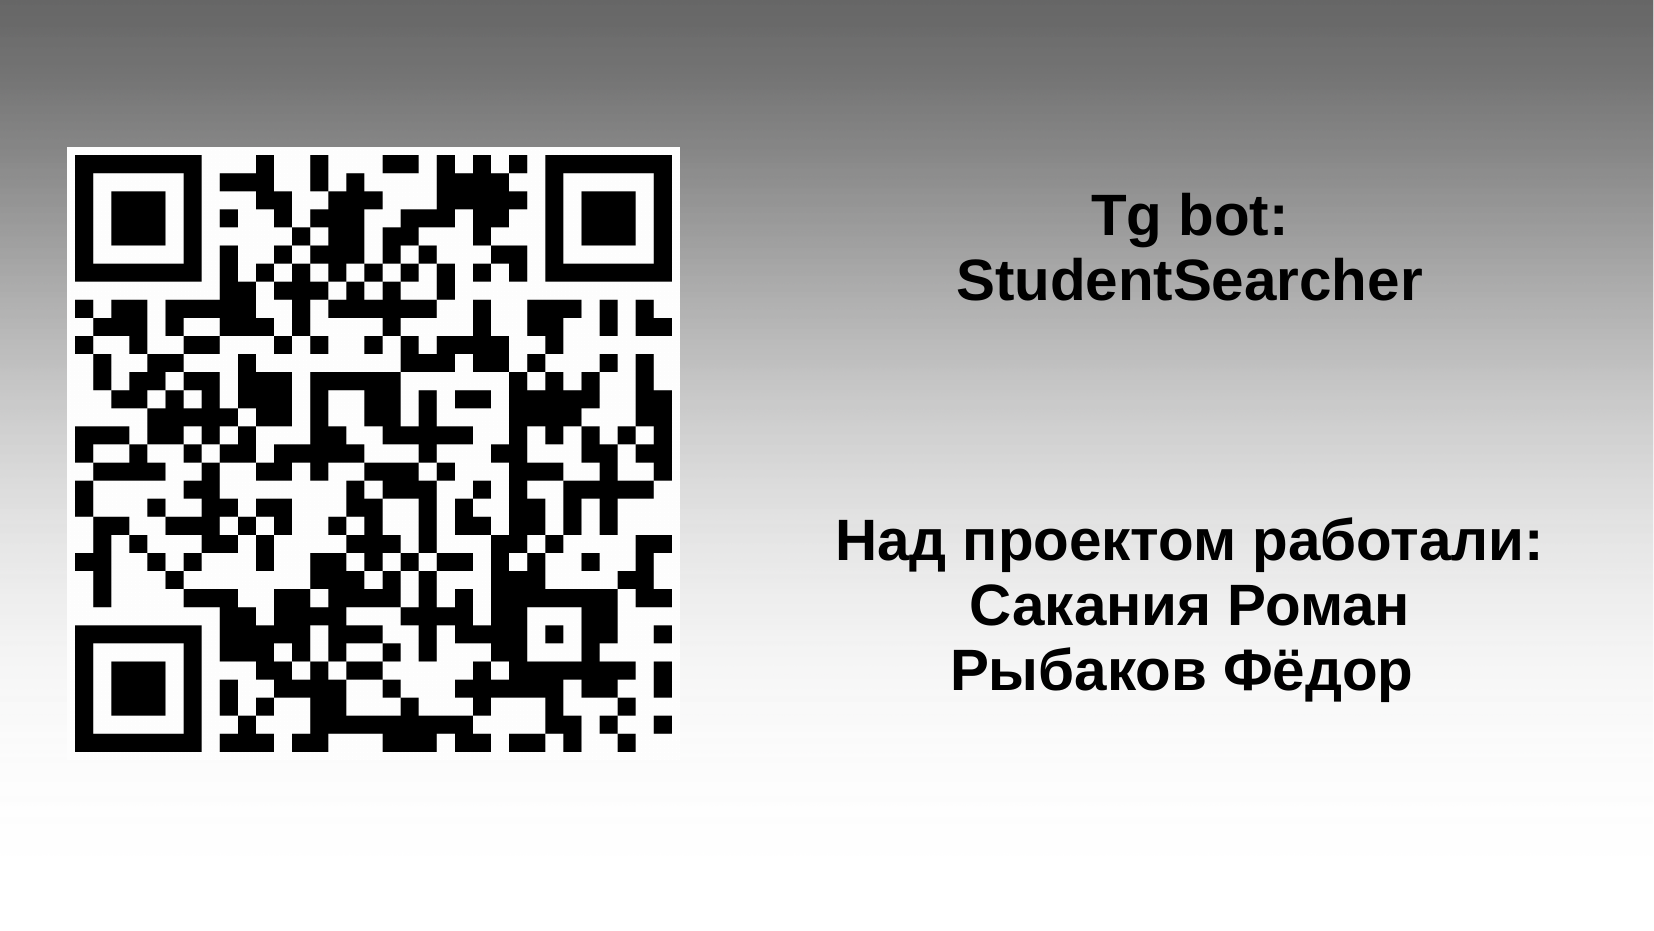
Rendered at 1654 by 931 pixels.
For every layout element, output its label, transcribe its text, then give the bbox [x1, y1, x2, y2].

picture [0, 0, 1654, 931]
title Tg bot: StudentSearcher Над проектом работали: Сакания Роман Рыбаков Фёдор [815, 147, 1565, 739]
